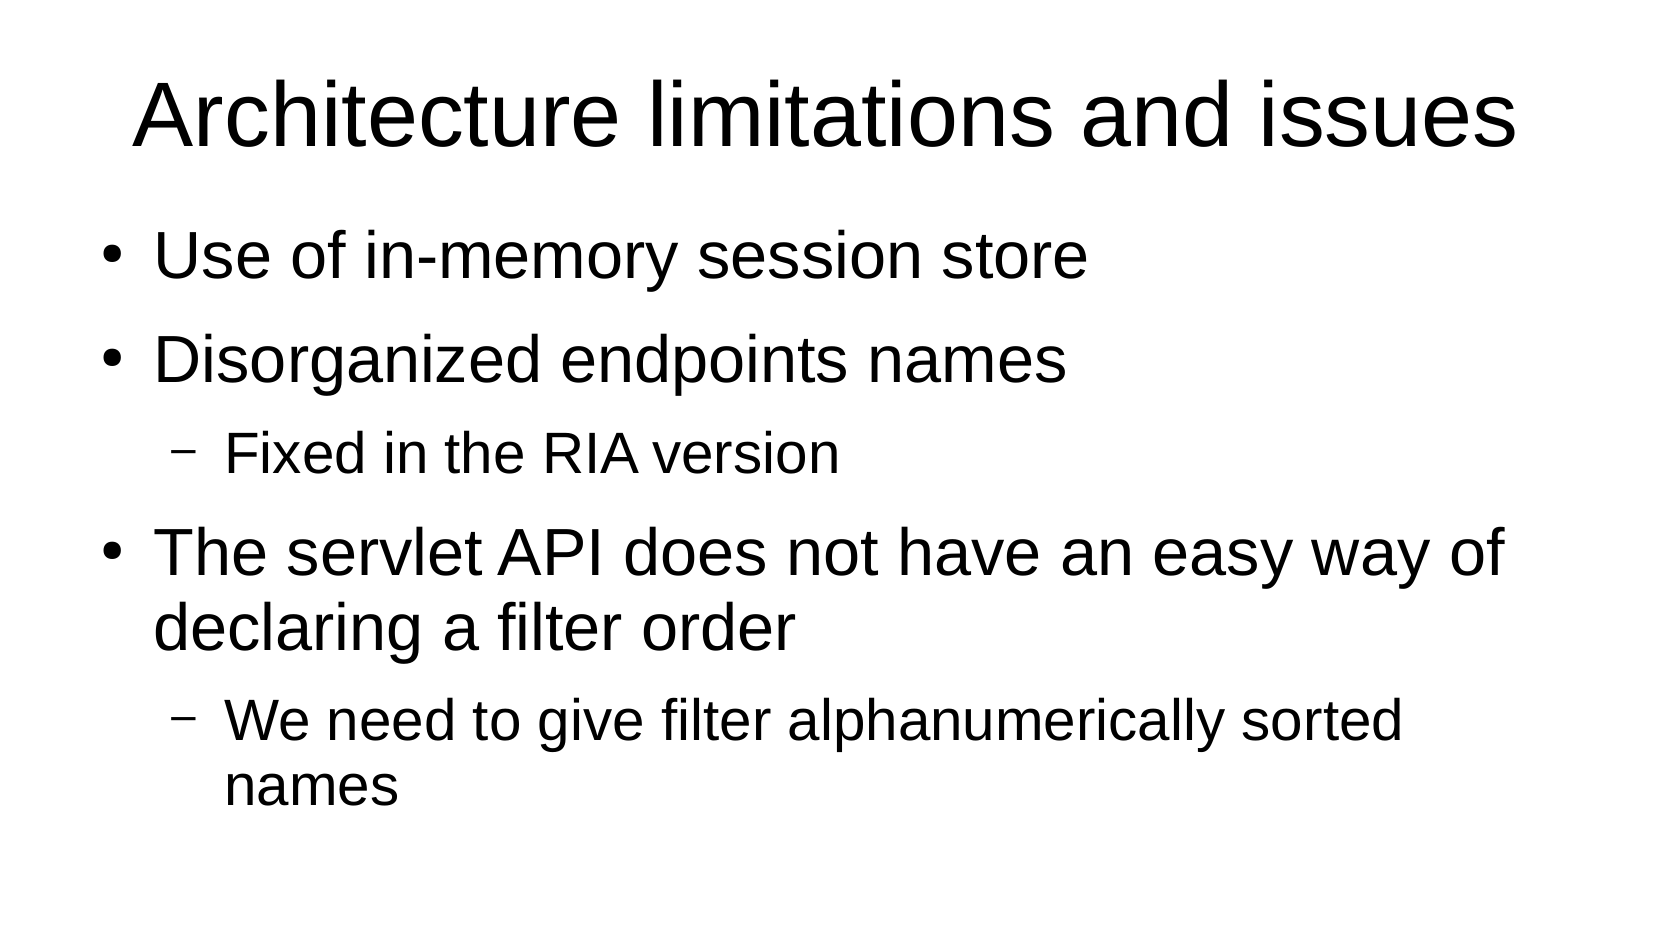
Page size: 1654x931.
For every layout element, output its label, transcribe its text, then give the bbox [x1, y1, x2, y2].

list Use of in-memory session store Disorganized endpoints names Fixed in the RIA version The servlet API does not have an easy way of declaring a filter order We need to give filter alphanumerically sorted names [82, 217, 1571, 863]
title Architecture limitations and issues [82, 37, 1571, 193]
